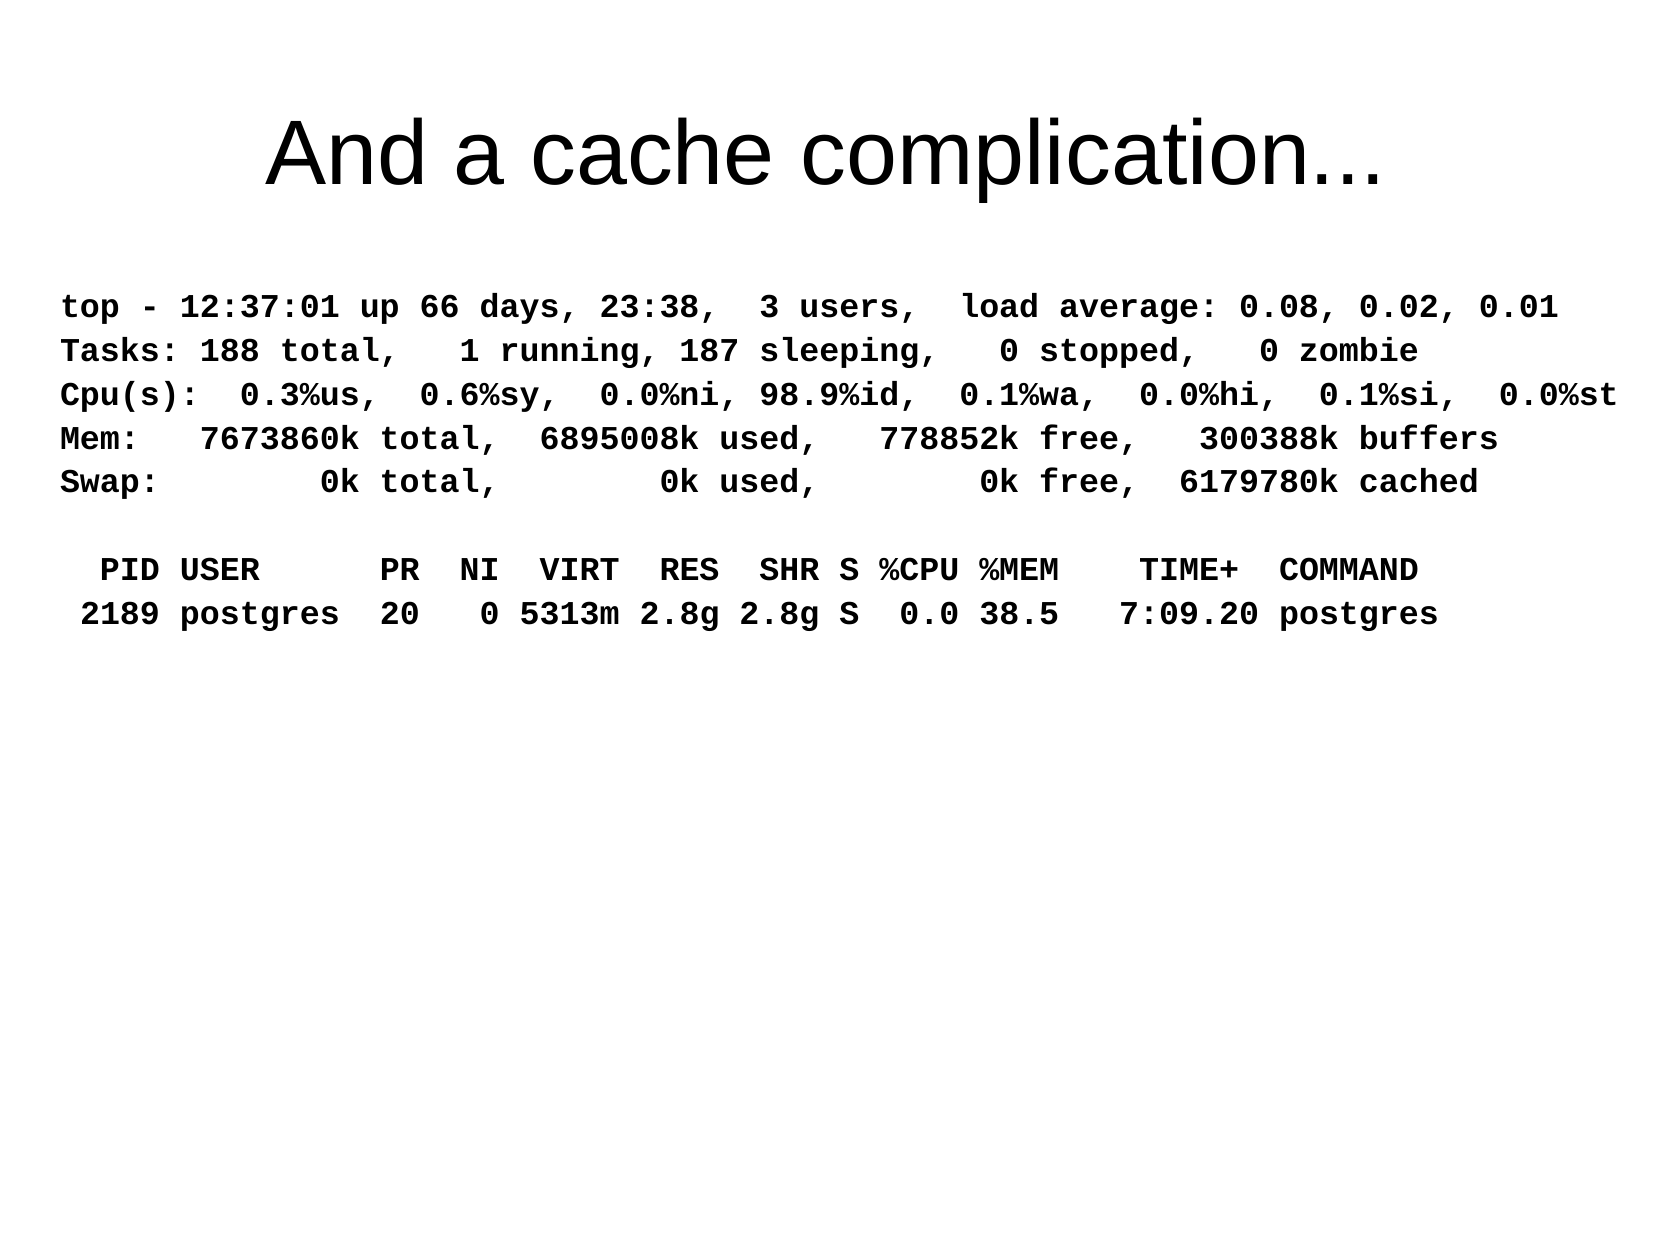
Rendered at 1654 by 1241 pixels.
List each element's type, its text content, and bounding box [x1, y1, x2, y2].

list top - 12:37:01 up 66 days, 23:38, 3 users, load average: 0.08, 0.02, 0.01 Tasks: 188 total, 1 running, 187 sleeping, 0 stopped, 0 zombie Cpu(s): 0.3%us, 0.6%sy, 0.0%ni, 98.9%id, 0.1%wa, 0.0%hi, 0.1%si, 0.0%st Mem: 7673860k total, 6895008k used, 778852k free, 300388k buffers Swap: 0k total, 0k used, 0k free, 6179780k cached PID USER PR NI VIRT RES SHR S %CPU %MEM TIME+ COMMAND 2189 postgres 20 0 5313m 2.8g 2.8g S 0.0 38.5 7:09.20 postgres [60, 290, 1636, 681]
title And a cache complication... [82, 49, 1571, 257]
